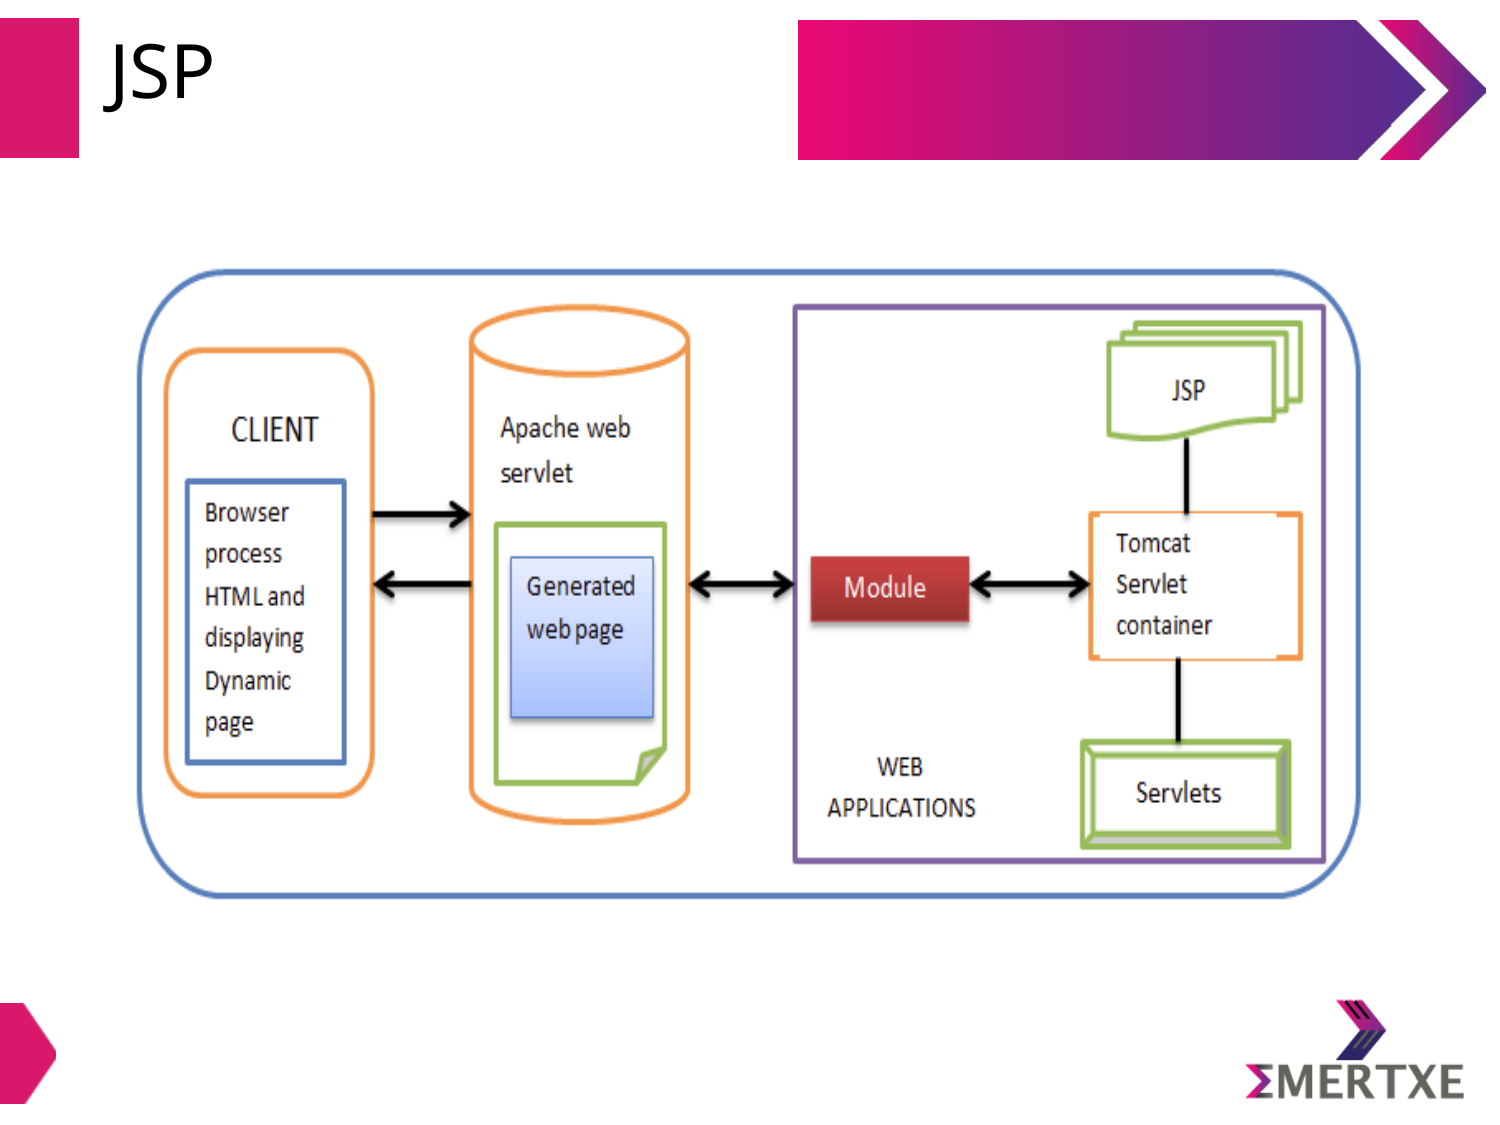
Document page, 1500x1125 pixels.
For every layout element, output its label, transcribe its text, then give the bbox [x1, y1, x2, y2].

picture [129, 247, 1371, 922]
text_box JSP [94, 11, 768, 114]
picture [798, 20, 1486, 160]
picture [1245, 996, 1465, 1099]
